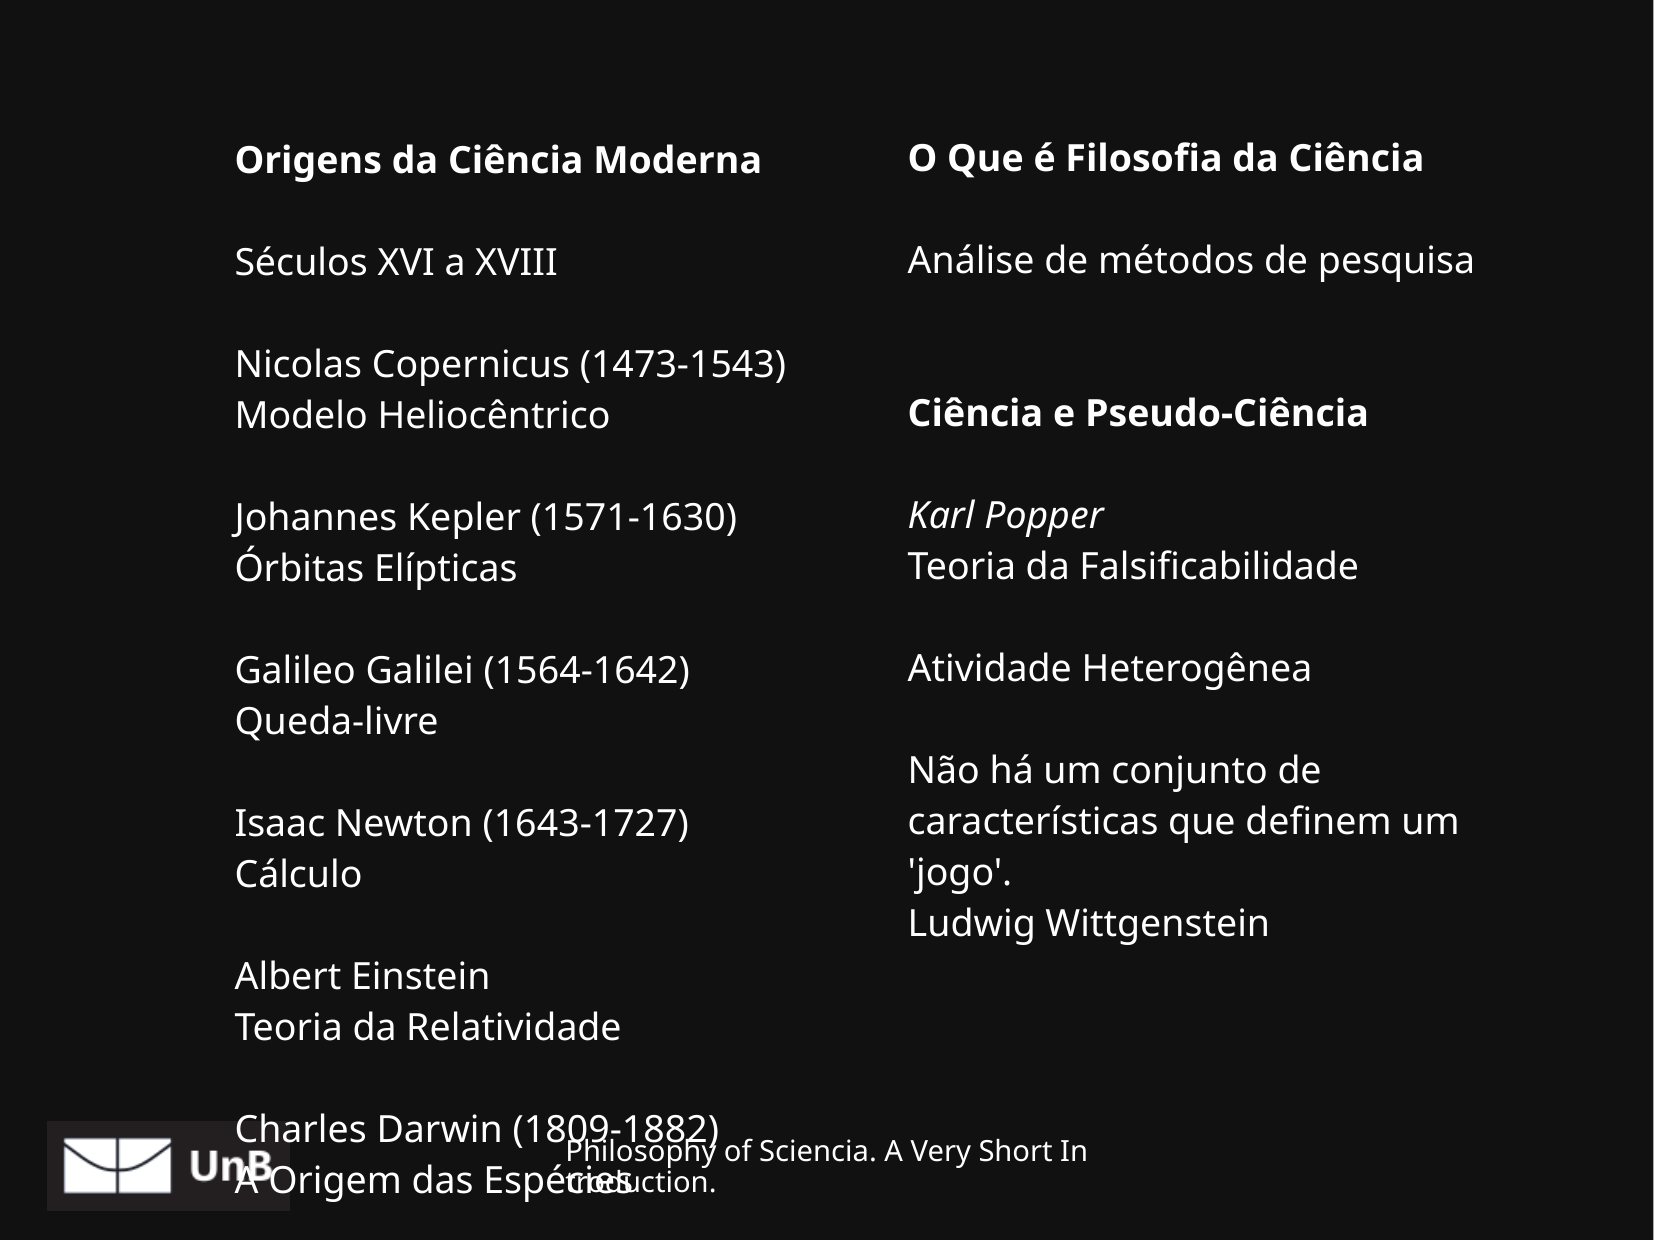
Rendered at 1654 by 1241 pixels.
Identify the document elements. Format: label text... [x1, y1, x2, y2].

picture [47, 1121, 290, 1211]
text_box Origens da Ciência Moderna Séculos XVI a XVIII Nicolas Copernicus (1473-1543) Modelo Heliocêntrico Johannes Kepler (1571-1630) Órbitas Elípticas Galileo Galilei (1564-1642) Queda-livre Isaac Newton (1643-1727) Cálculo Albert Einstein Teoria da Relatividade Charles Darwin (1809-1882) A Origem das Espécies James Watson (1928) Francis Crick (1916-2004) DNA [219, 125, 795, 1009]
picture [274, 1169, 290, 1190]
text_box O Que é Filosofia da Ciência Análise de métodos de pesquisa Ciência e Pseudo-Ciência Karl Popper Teoria da Falsificabilidade Atividade Heterogênea Não há um conjunto de características que definem um 'jogo'. Ludwig Wittgenstein [893, 124, 1571, 660]
